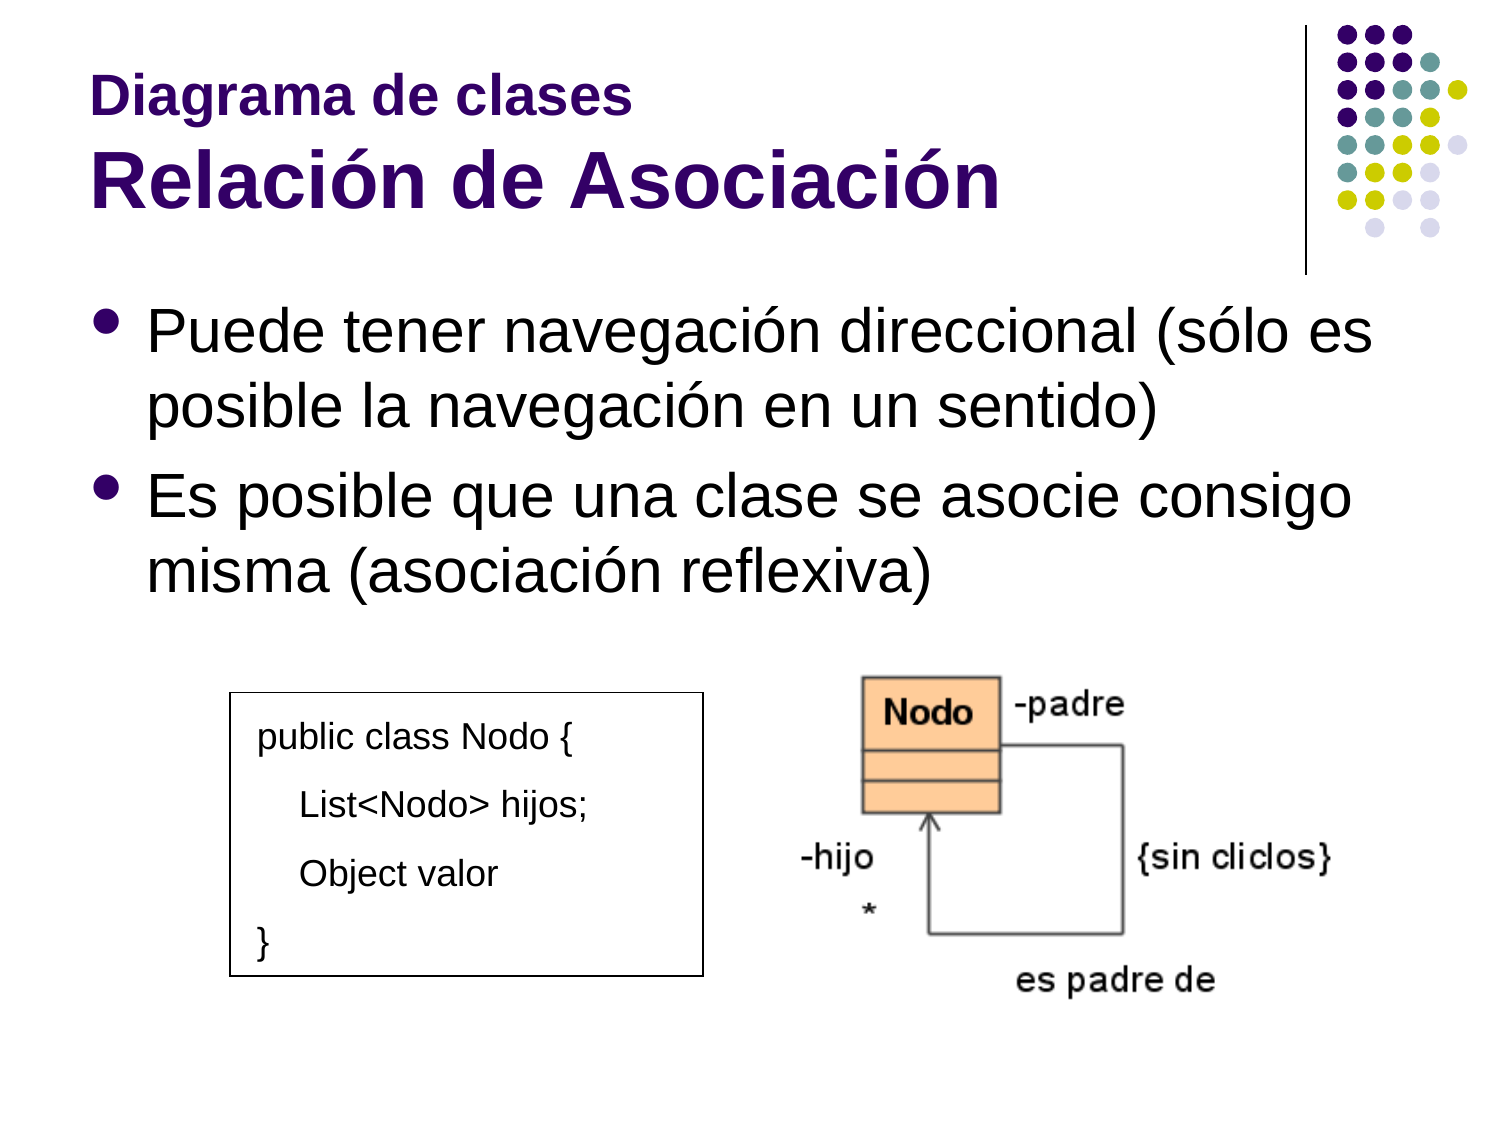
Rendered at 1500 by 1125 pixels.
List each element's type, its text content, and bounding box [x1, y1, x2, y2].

list Puede tener navegación direccional (sólo es posible la navegación en un sentido) Es posible que una clase se asocie consigo misma (asociación reflexiva) [75, 282, 1426, 1006]
title Diagrama de clases Relación de Asociación [74, 20, 1313, 233]
picture [761, 645, 1377, 1019]
text_box public class Nodo { List<Nodo> hijos; Object valor } [242, 704, 691, 970]
